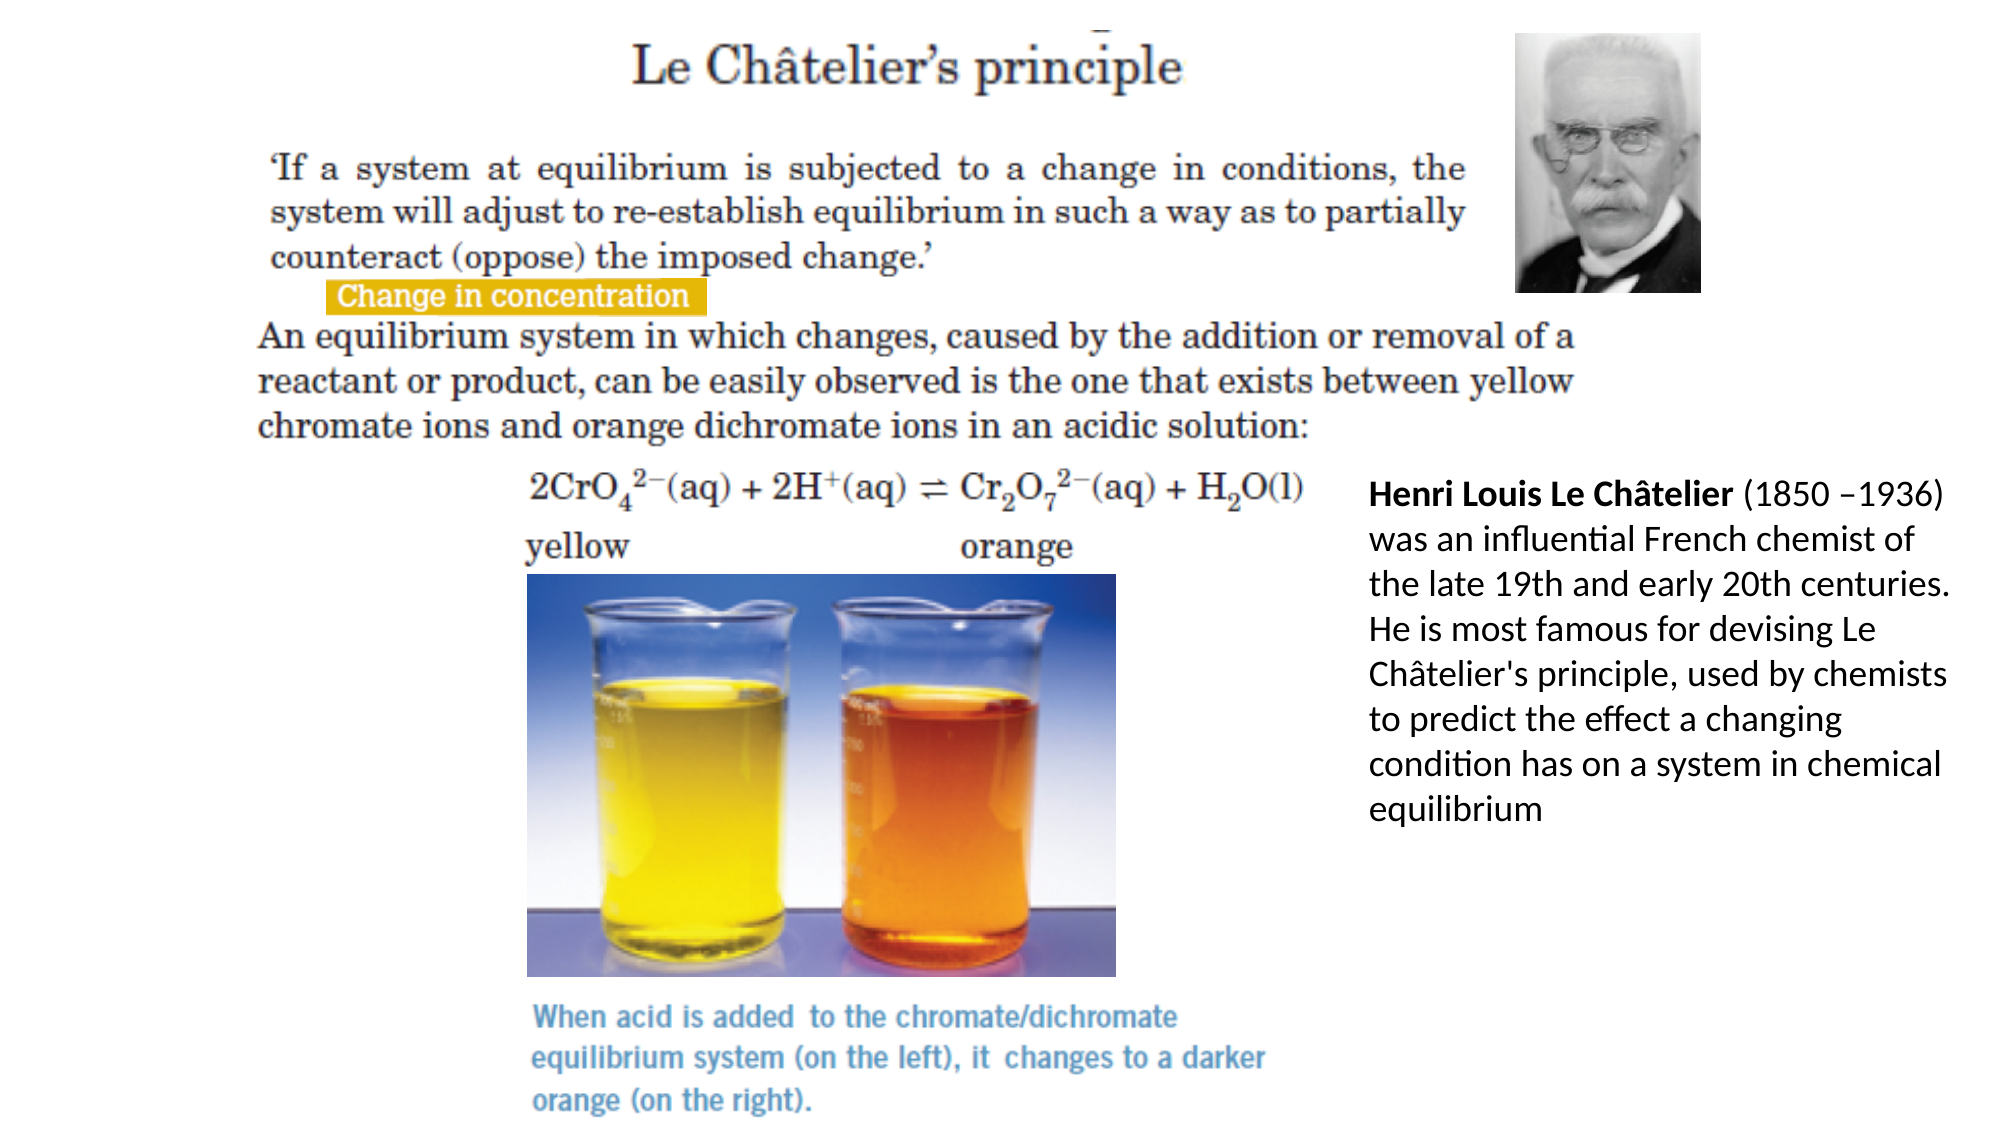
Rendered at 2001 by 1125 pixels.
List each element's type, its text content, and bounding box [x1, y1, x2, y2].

picture [249, 137, 1609, 977]
text_box Henri Louis Le Châtelier (1850 –1936) was an influential French chemist of the late 19th and early 20th centuries. He is most famous for devising Le Châtelier's principle, used by chemists to predict the effect a changing condition has on a system in chemical equilibrium [1354, 461, 1975, 836]
picture [527, 999, 1275, 1125]
picture [1515, 33, 1701, 293]
picture [622, 30, 1187, 112]
